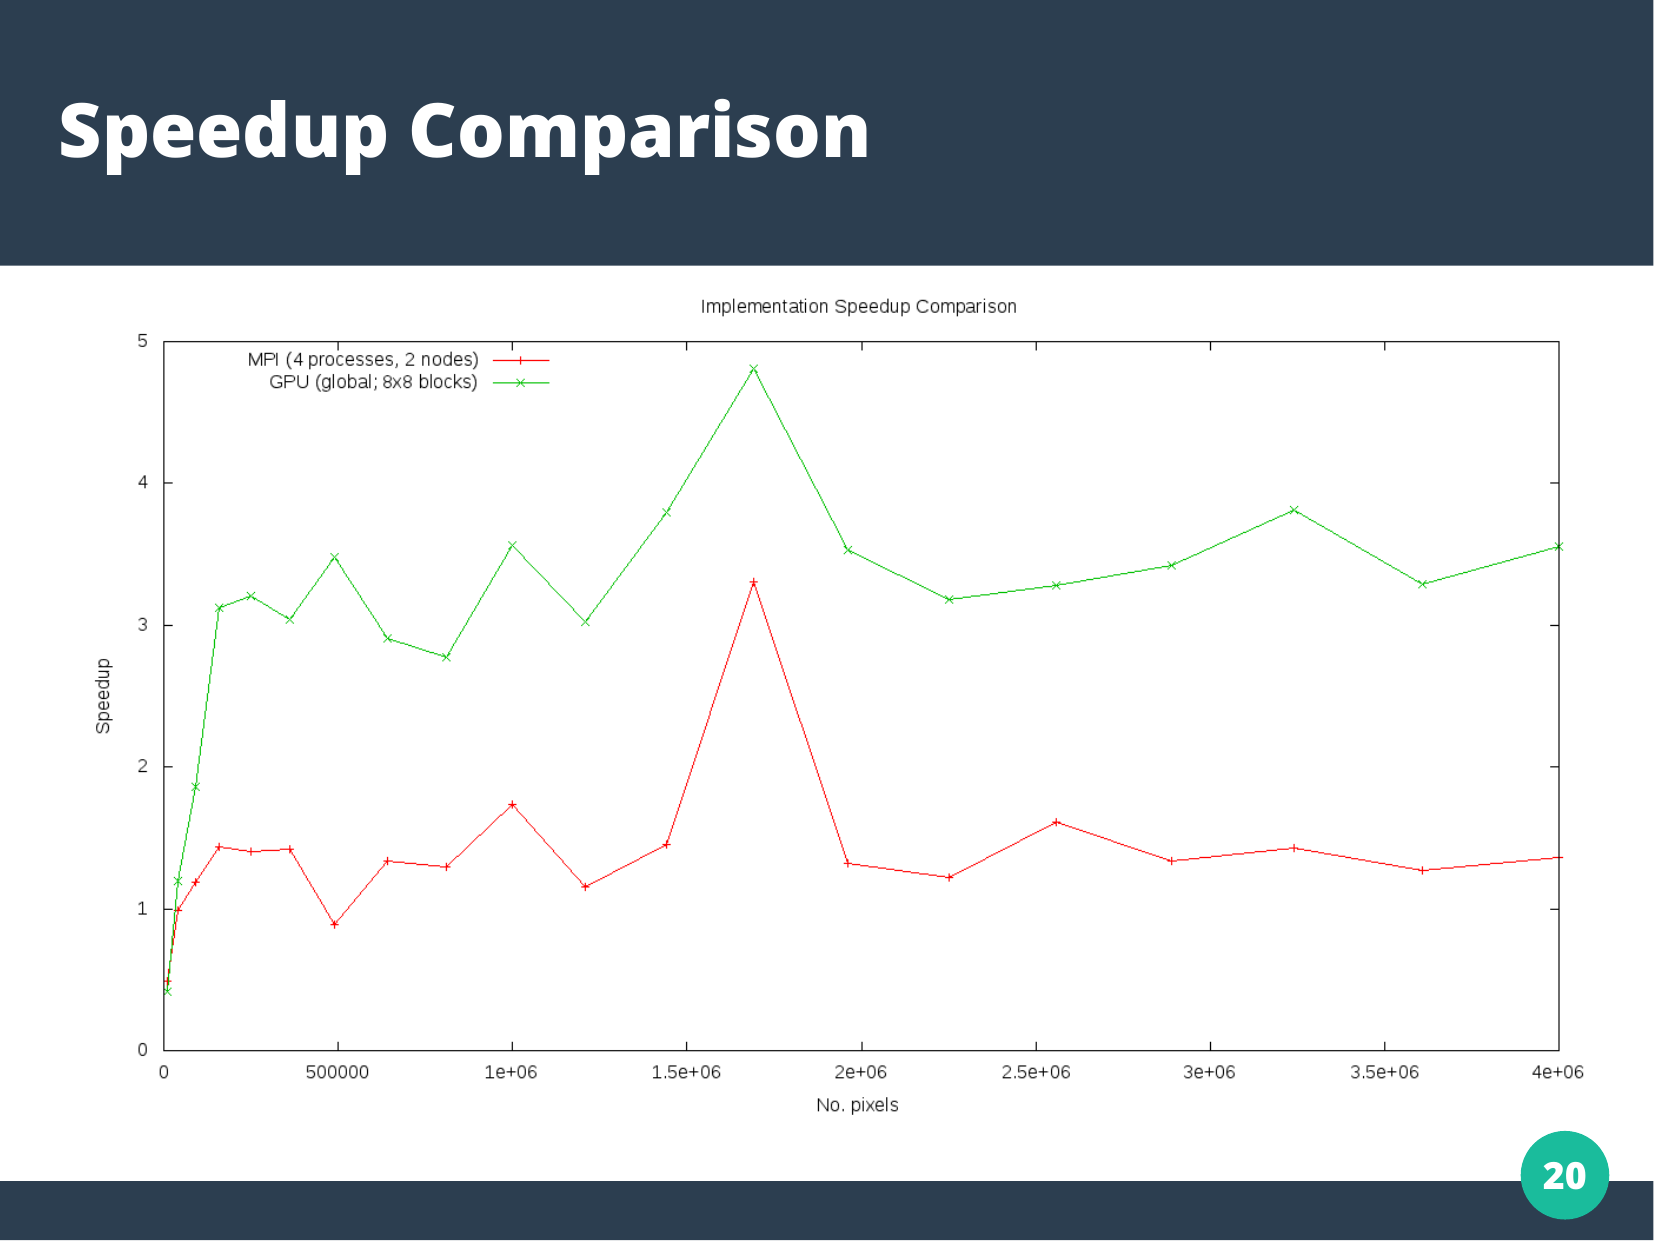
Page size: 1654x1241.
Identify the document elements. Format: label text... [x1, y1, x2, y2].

picture [88, 274, 1595, 1123]
title Speedup Comparison [59, 49, 1595, 207]
